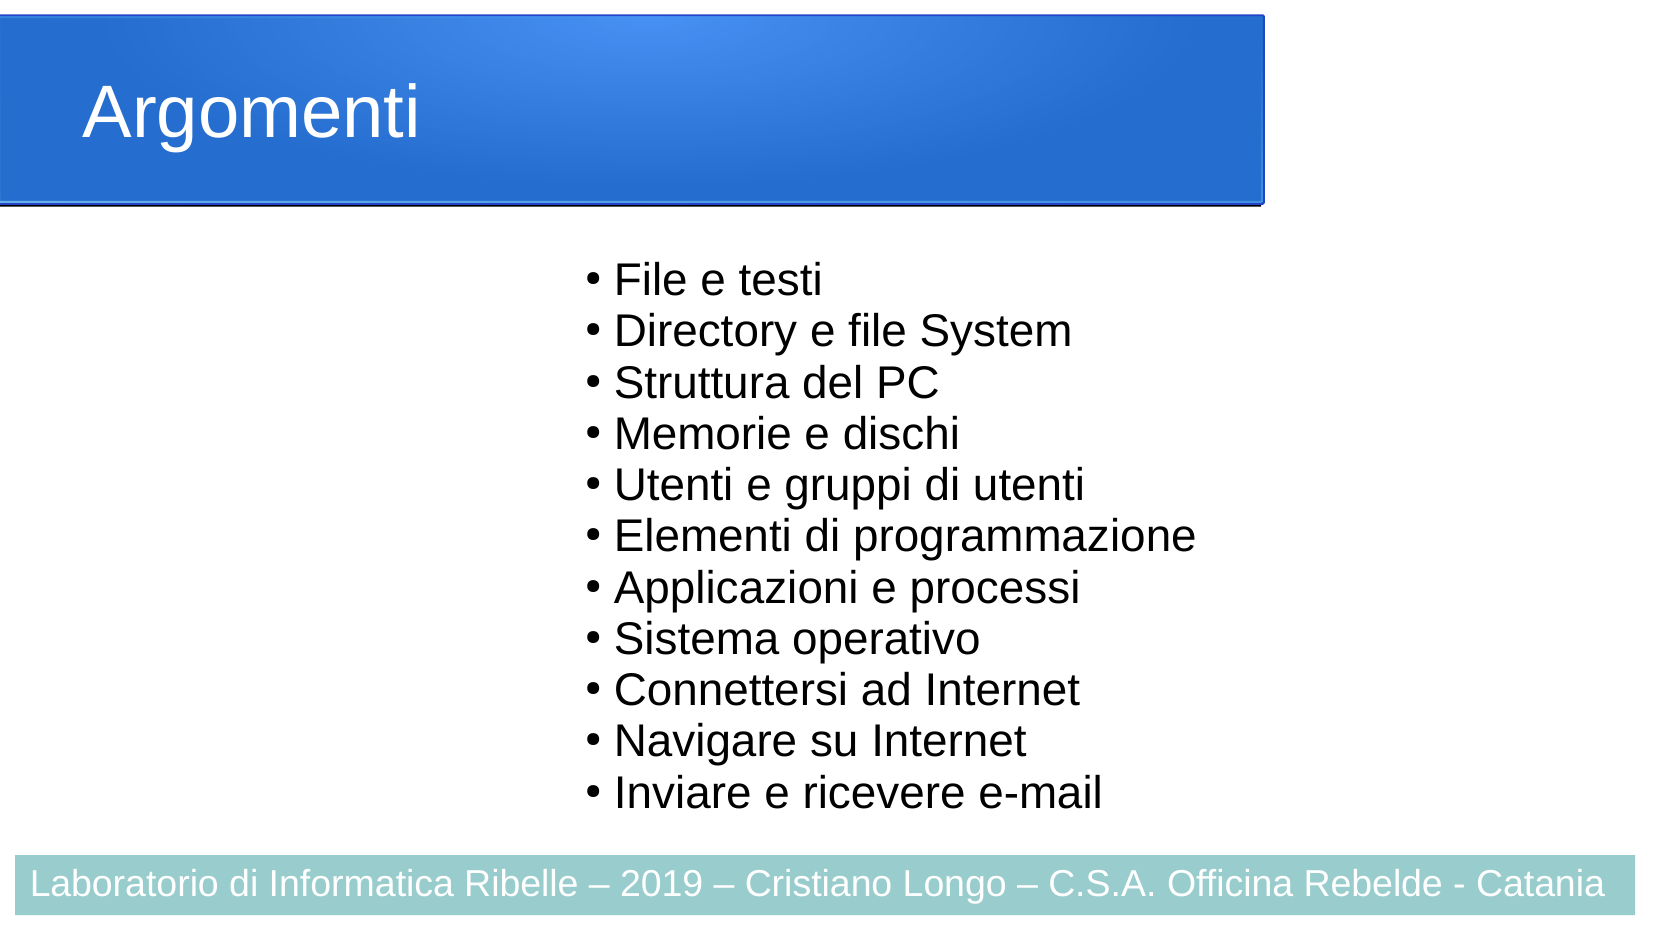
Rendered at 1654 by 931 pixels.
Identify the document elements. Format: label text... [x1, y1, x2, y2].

title Argomenti [82, 35, 1235, 189]
subtitle File e testi Directory e file System Struttura del PC Memorie e dischi Utenti e gruppi di utenti Elementi di programmazione Applicazioni e processi Sistema operativo Connettersi ad Internet Navigare su Internet Inviare e ricevere e-mail [585, 195, 1246, 826]
text_box Laboratorio di Informatica Ribelle – 2019 – Cristiano Longo – C.S.A. Officina Rebelde - Catania [15, 855, 1636, 916]
